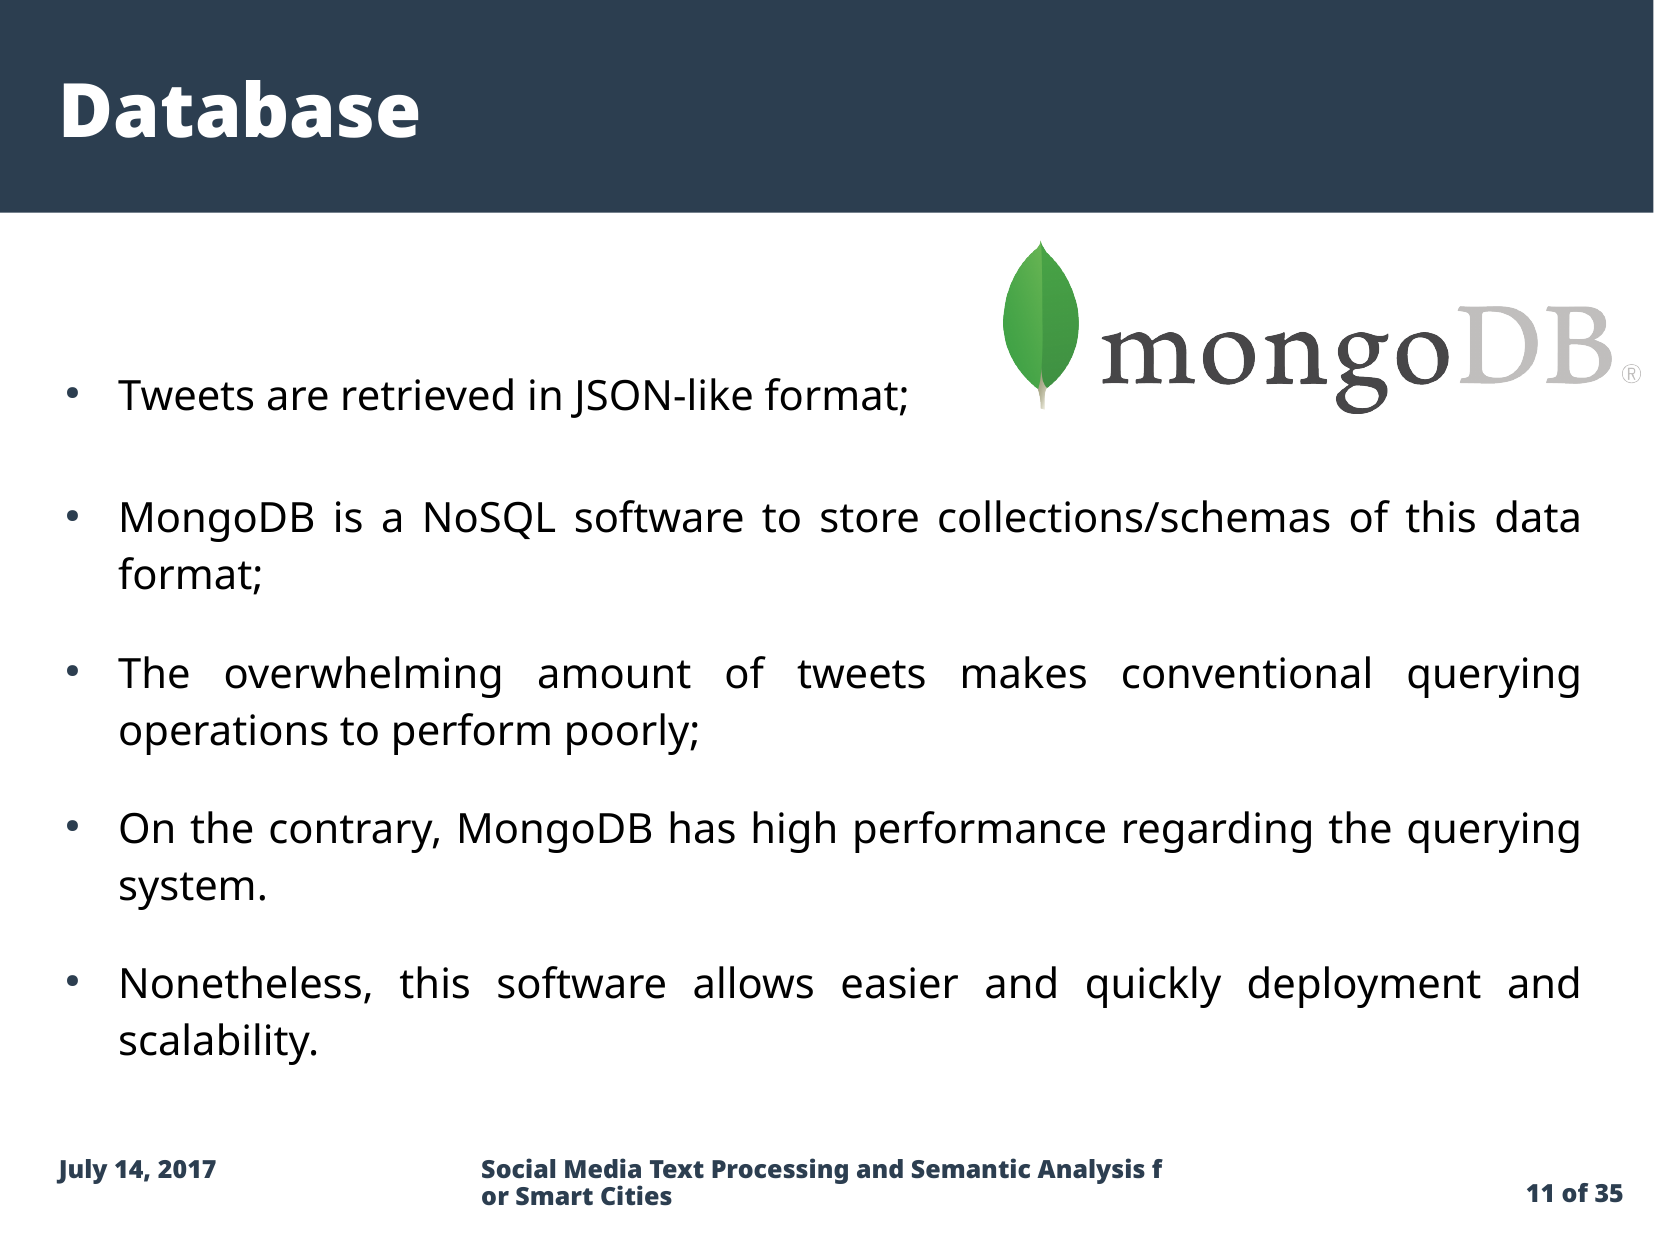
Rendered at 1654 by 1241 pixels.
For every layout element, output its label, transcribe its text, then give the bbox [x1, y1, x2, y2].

list Tweets are retrieved in JSON-like format; MongoDB is a NoSQL software to store collections/schemas of this data format; The overwhelming amount of tweets makes conventional querying operations to perform poorly; On the contrary, MongoDB has high performance regarding the querying system. Nonetheless, this software allows easier and quickly deployment and scalability. [47, 366, 1583, 1093]
picture [1003, 240, 1641, 414]
title Database [59, 29, 1595, 187]
